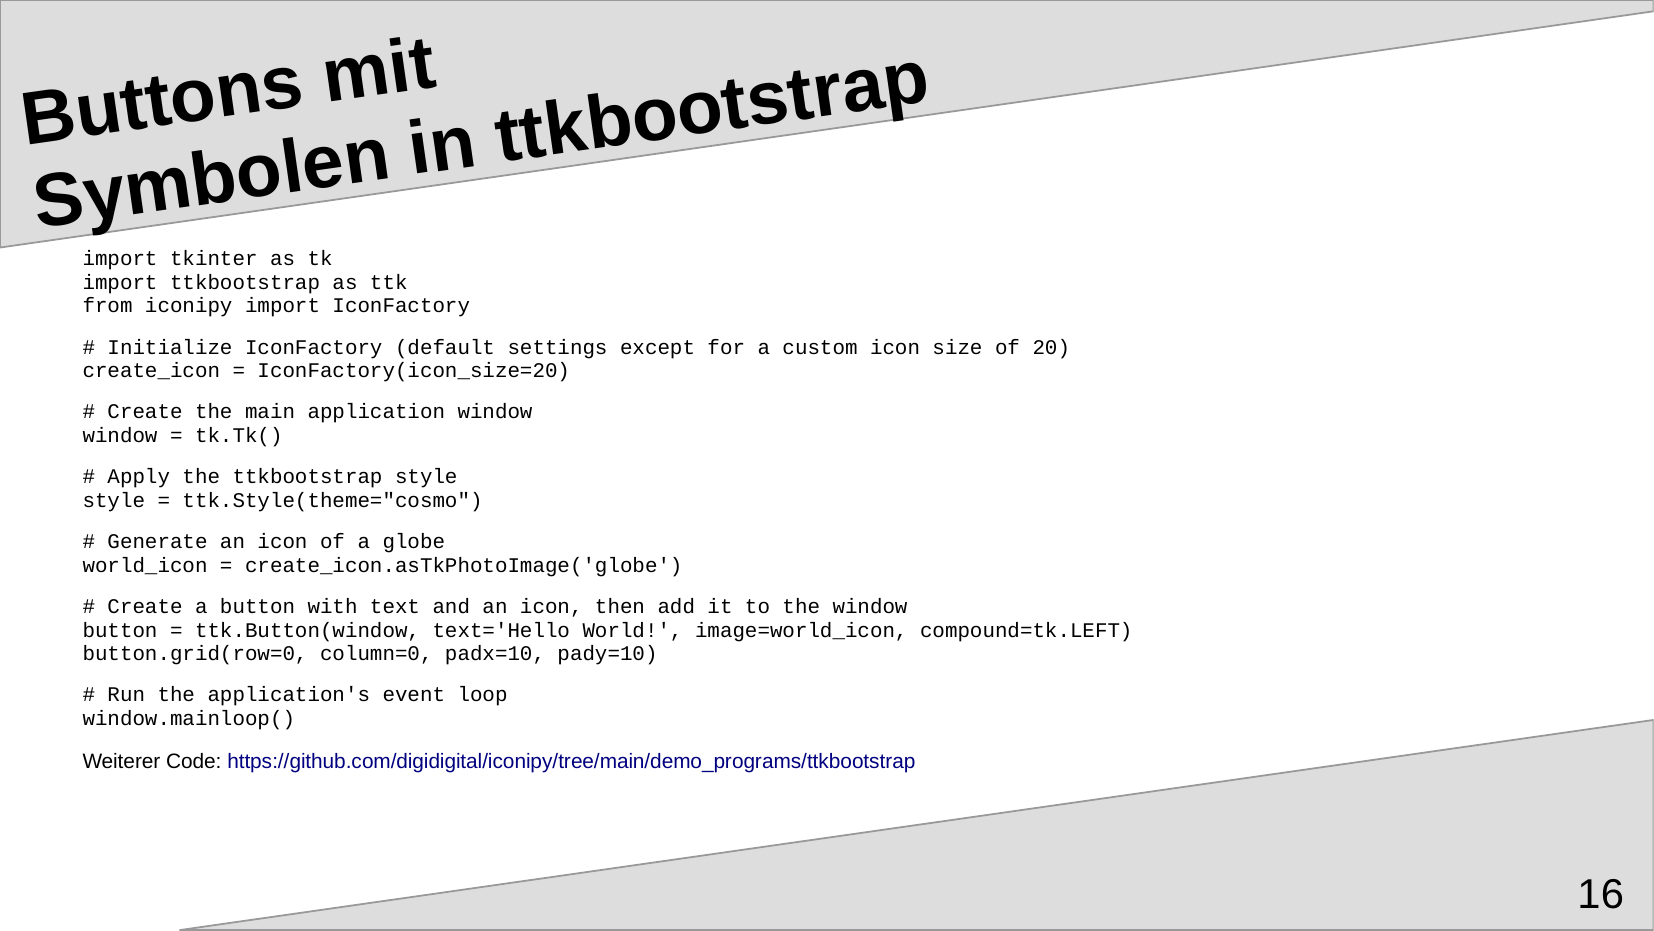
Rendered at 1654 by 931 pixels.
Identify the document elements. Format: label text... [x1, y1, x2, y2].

title Buttons mit Symbolen in ttkbootstrap [16, 0, 1502, 245]
list import tkinter as tk import ttkbootstrap as ttk from iconipy import IconFactory # Initialize IconFactory (default settings except for a custom icon size of 20) create_icon = IconFactory(icon_size=20) # Create the main application window window = tk.Tk() # Apply the ttkbootstrap style style = ttk.Style(theme="cosmo") # Generate an icon of a globe world_icon = create_icon.asTkPhotoImage('globe') # Create a button with text and an icon, then add it to the window button = ttk.Button(window, text='Hello World!', image=world_icon, compound=tk.LEFT) button.grid(row=0, column=0, padx=10, pady=10) # Run the application's event loop window.mainloop() Weiterer Code: https://github.com/digidigital/iconipy/tree/main/demo_programs/ttkbootstrap [82, 248, 1538, 789]
